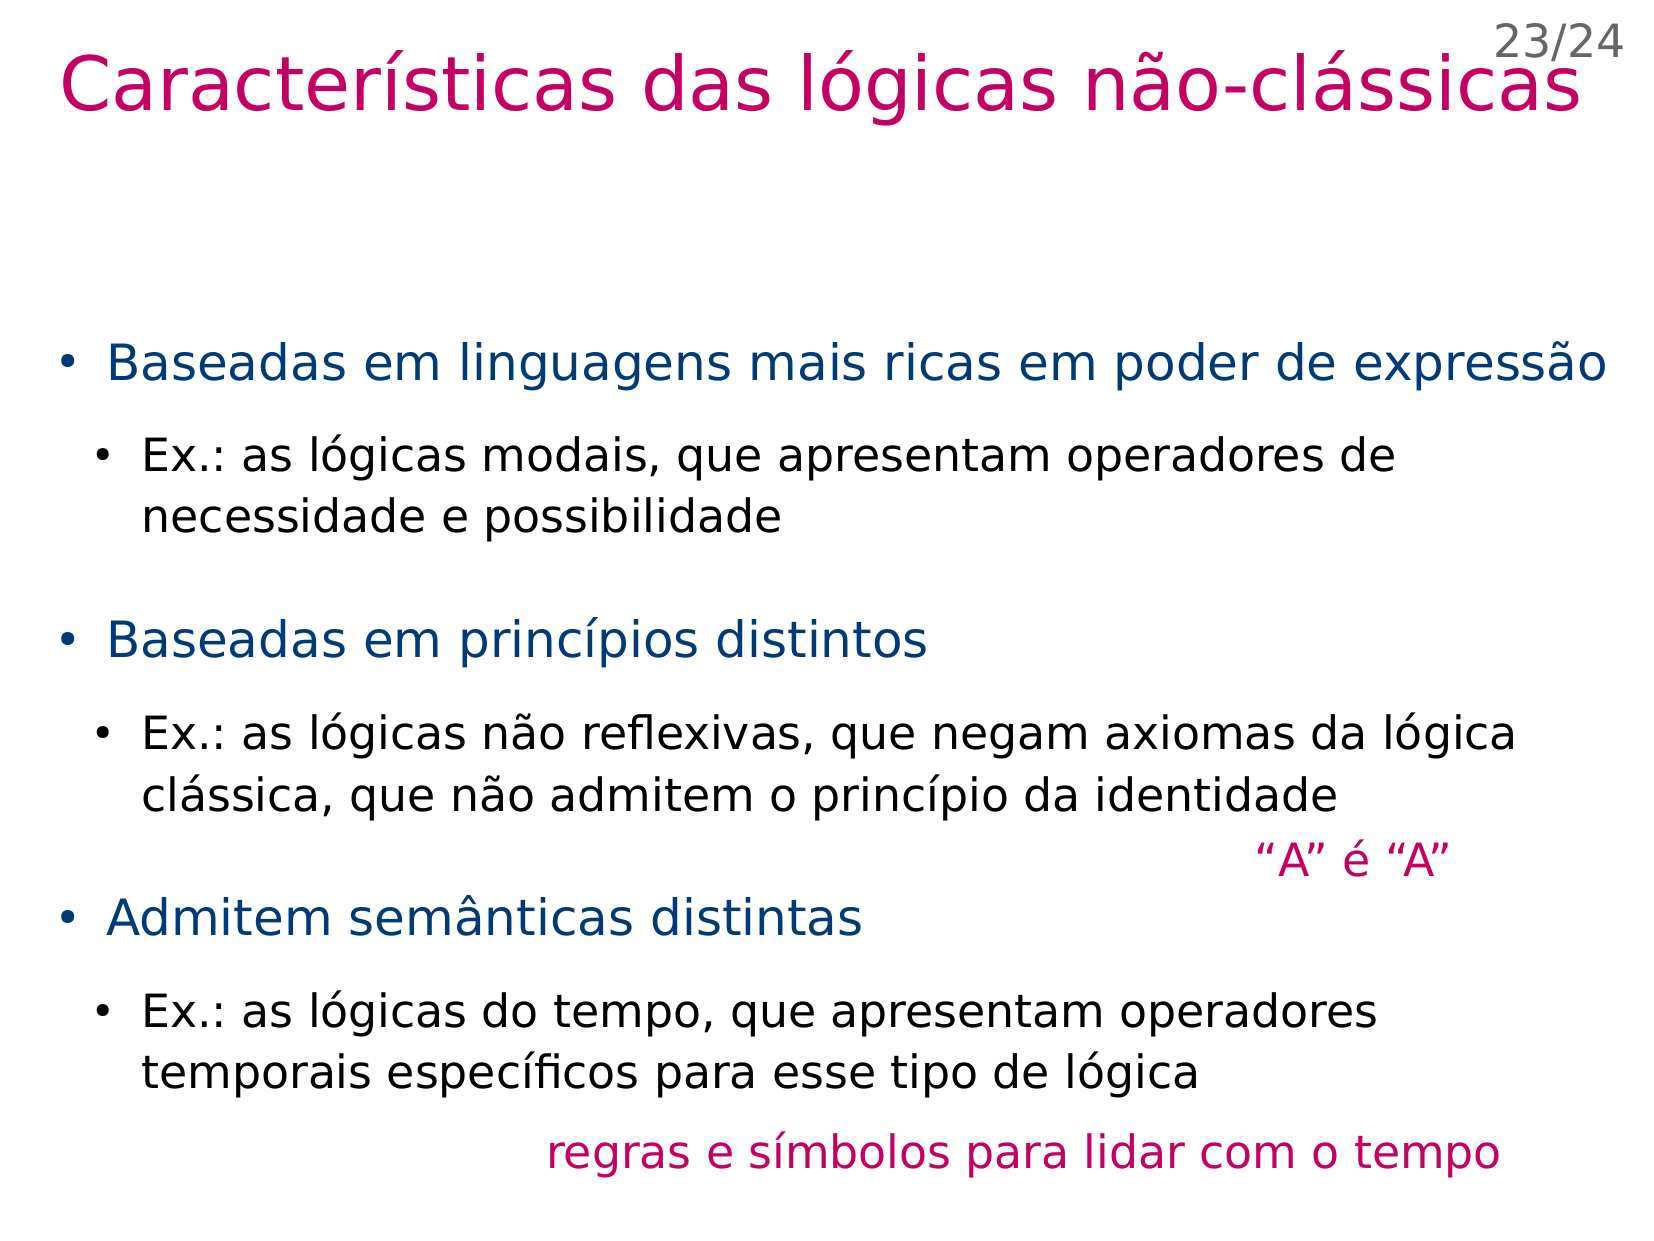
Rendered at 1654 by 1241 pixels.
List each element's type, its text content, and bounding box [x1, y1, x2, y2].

text_box regras e símbolos para lidar com o tempo [531, 1118, 1595, 1241]
title Características das lógicas não-clássicas [59, 0, 1595, 178]
text_box “A” é “A” [1240, 826, 1565, 916]
list Baseadas em linguagens mais ricas em poder de expressão Ex.: as lógicas modais, que apresentam operadores de necessidade e possibilidade Baseadas em princípios distintos Ex.: as lógicas não reflexivas, que negam axiomas da lógica clássica, que não admitem o princípio da identidade Admitem semânticas distintas Ex.: as lógicas do tempo, que apresentam operadores temporais específicos para esse tipo de lógica [59, 324, 1625, 1211]
